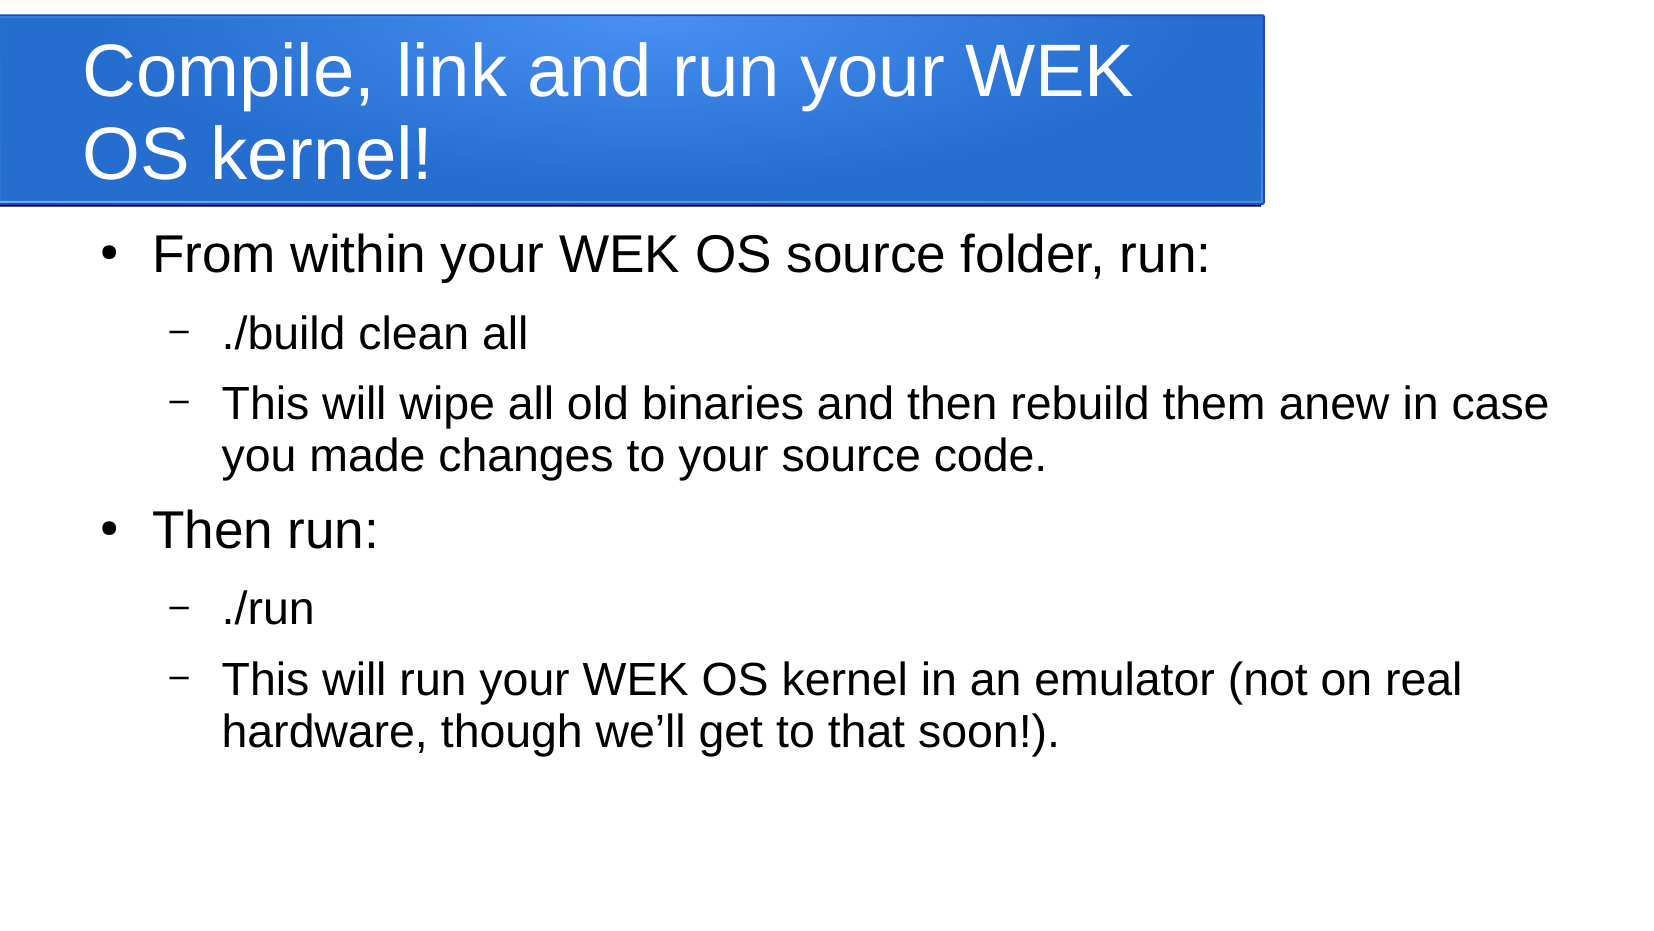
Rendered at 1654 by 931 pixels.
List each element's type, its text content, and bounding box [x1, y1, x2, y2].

list From within your WEK OS source folder, run: ./build clean all This will wipe all old binaries and then rebuild them anew in case you made changes to your source code. Then run: ./run This will run your WEK OS kernel in an emulator (not on real hardware, though we’ll get to that soon!). [82, 224, 1571, 764]
title Compile, link and run your WEK OS kernel! [82, 29, 1235, 196]
